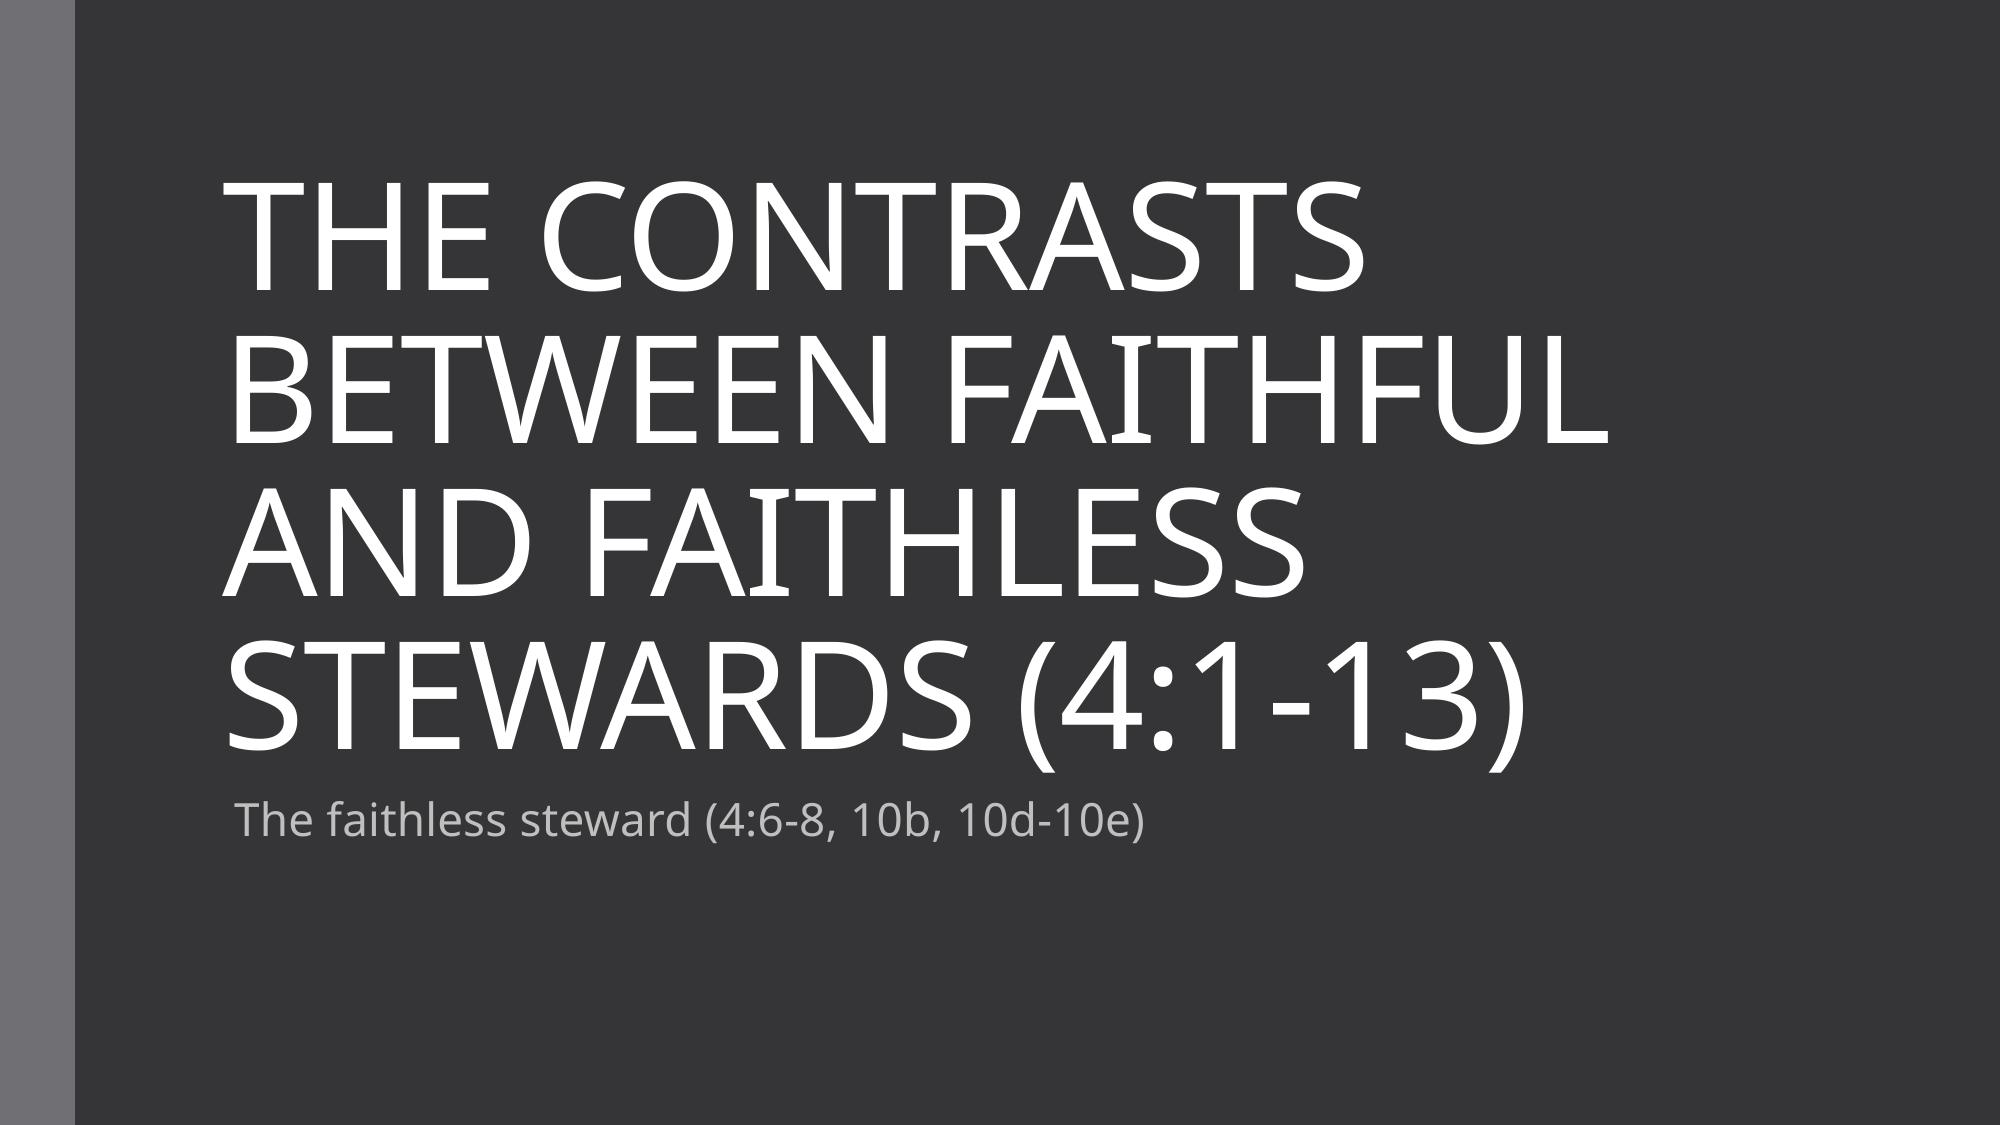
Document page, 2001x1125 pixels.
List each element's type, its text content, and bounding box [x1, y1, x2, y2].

subtitle The faithless steward (4:6-8, 10b, 10d-10e) [206, 787, 1752, 1066]
title THE CONTRASTS BETWEEN FAITHFUL AND FAITHLESS STEWARDS (4:1-13) [206, 124, 1752, 787]
